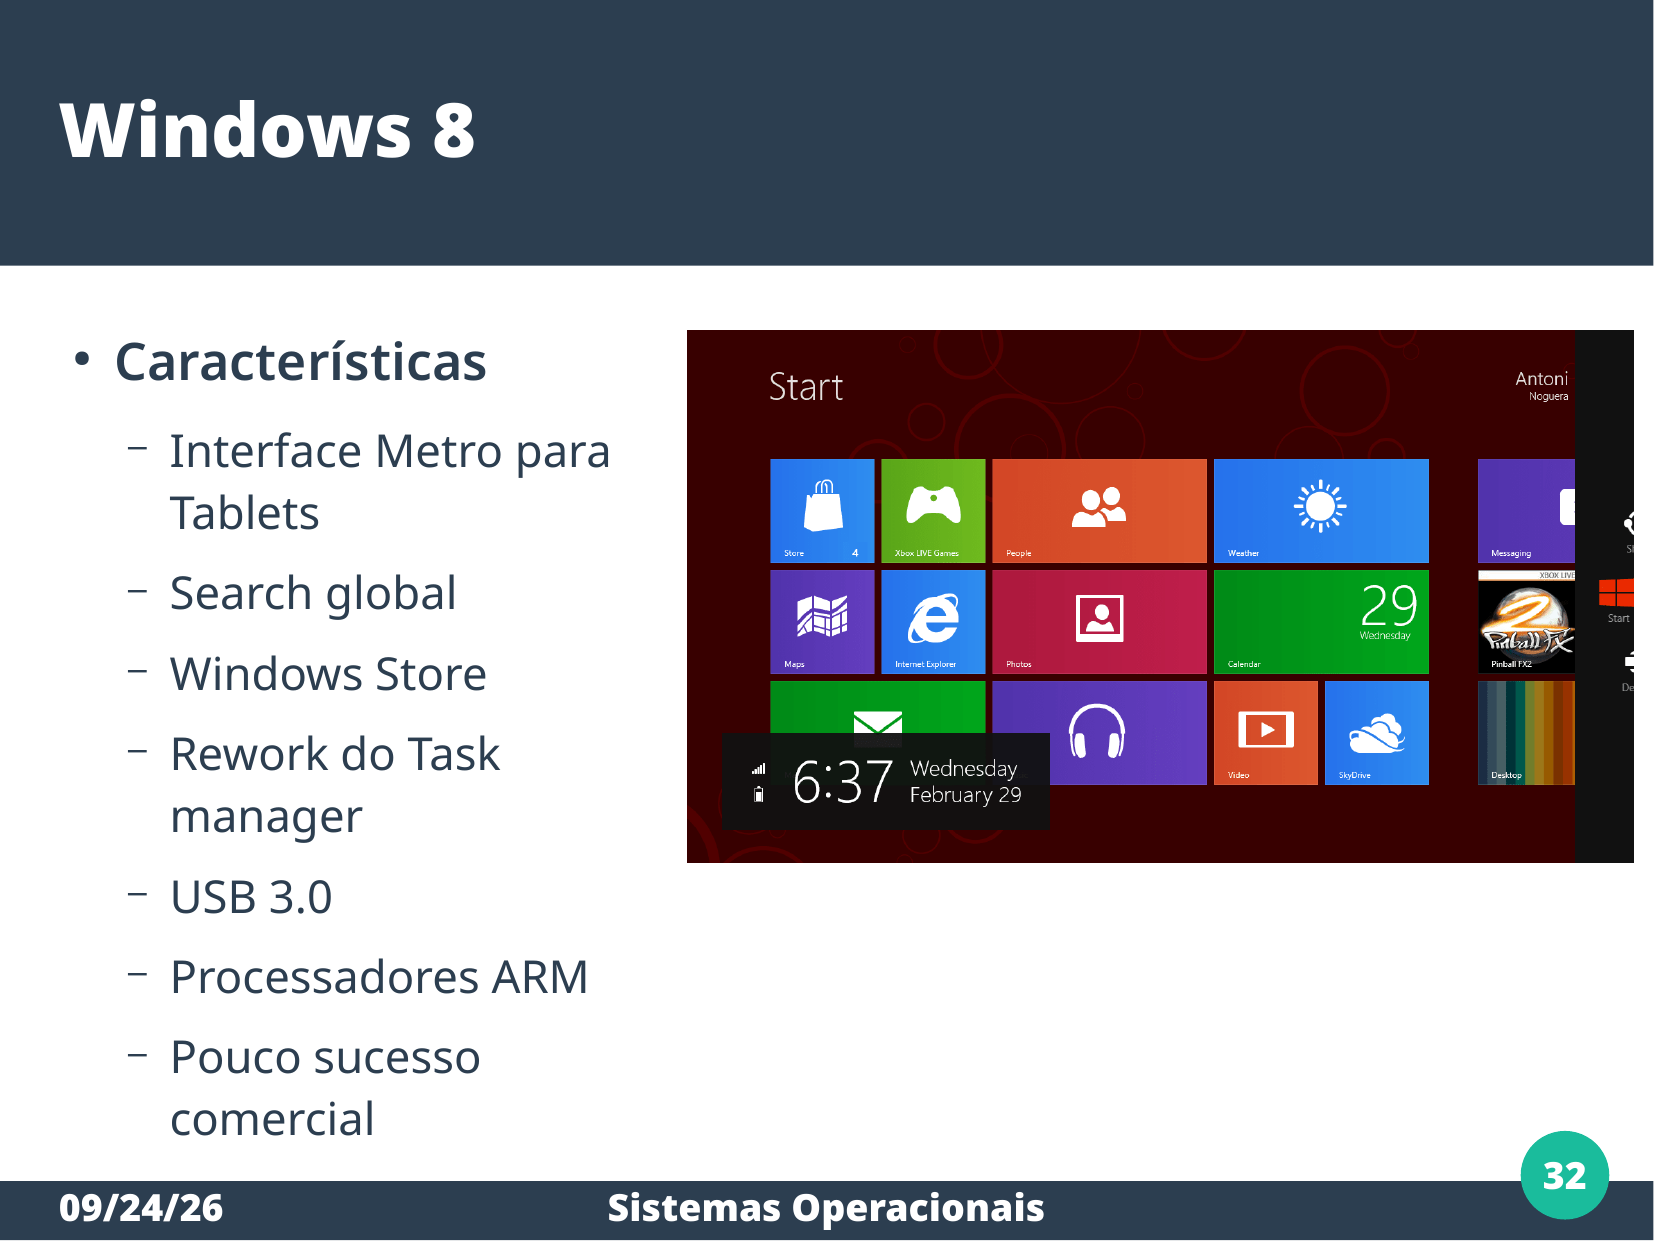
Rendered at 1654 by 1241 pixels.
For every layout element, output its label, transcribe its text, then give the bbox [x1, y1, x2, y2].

title Windows 8 [59, 49, 1595, 207]
list Características Interface Metro para Tablets Search global Windows Store Rework do Task manager USB 3.0 Processadores ARM Pouco sucesso comercial [59, 324, 662, 1152]
picture [687, 330, 1634, 863]
